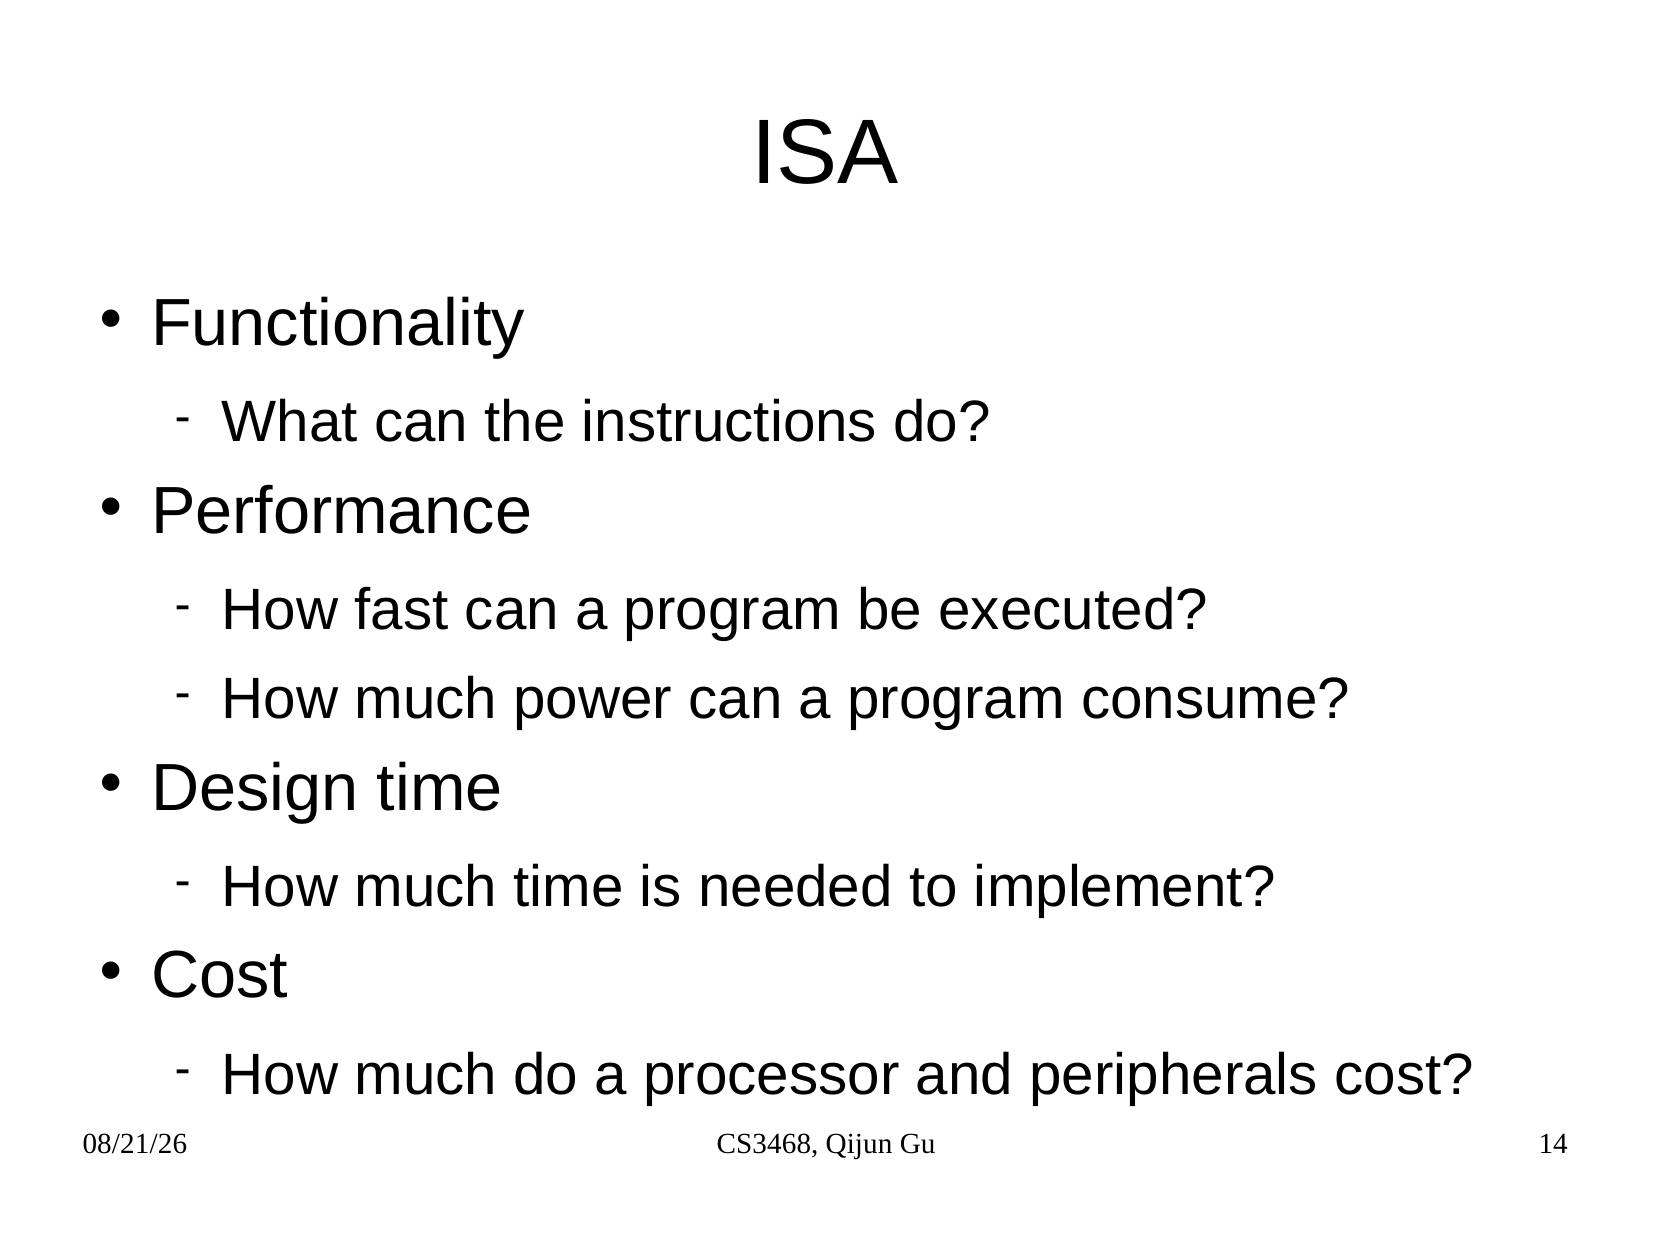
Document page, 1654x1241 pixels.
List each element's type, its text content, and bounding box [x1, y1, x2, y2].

list Functionality What can the instructions do? Performance How fast can a program be executed? How much power can a program consume? Design time How much time is needed to implement? Cost How much do a processor and peripherals cost? [82, 290, 1568, 1112]
title ISA [82, 56, 1568, 247]
